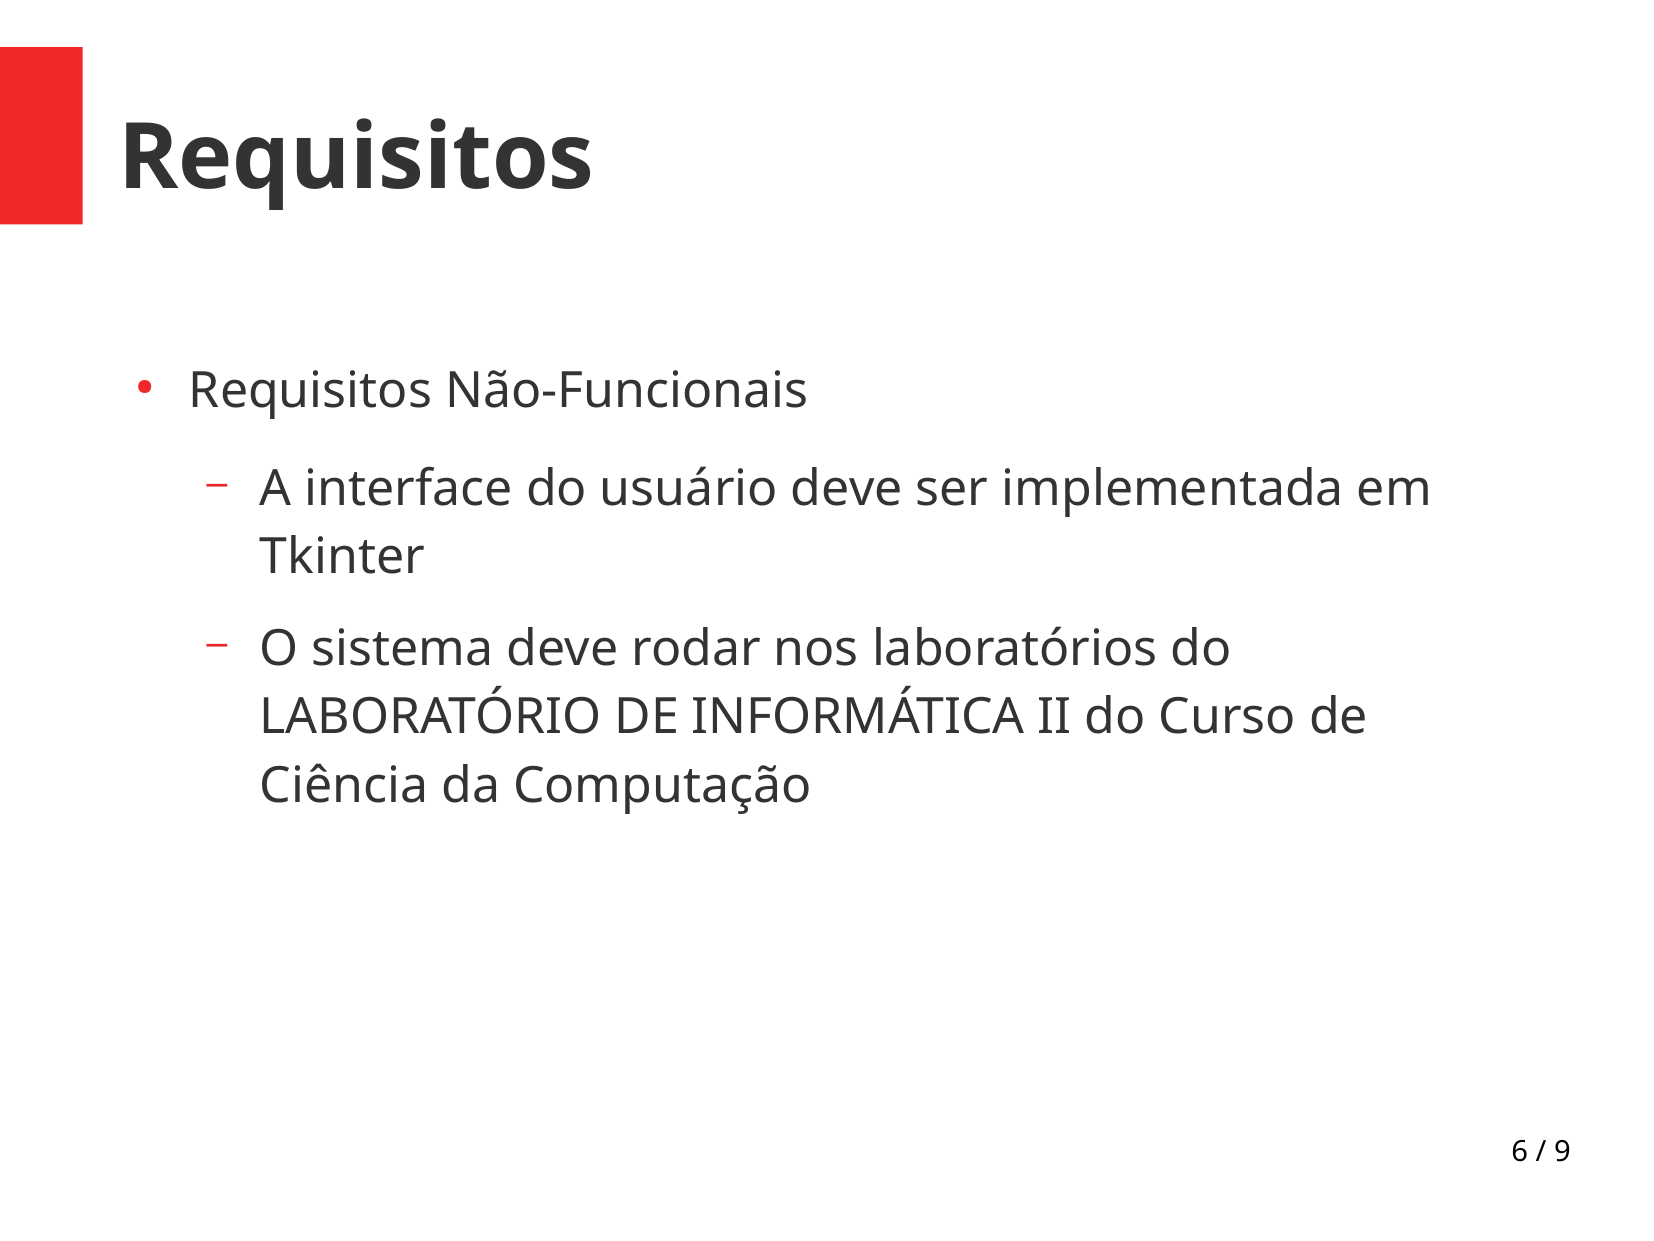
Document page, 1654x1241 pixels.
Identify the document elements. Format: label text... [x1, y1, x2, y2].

title Requisitos [118, 49, 1571, 257]
list Requisitos Não-Funcionais A interface do usuário deve ser implementada em Tkinter O sistema deve rodar nos laboratórios do LABORATÓRIO DE INFORMÁTICA II do Curso de Ciência da Computação [118, 354, 1536, 1074]
